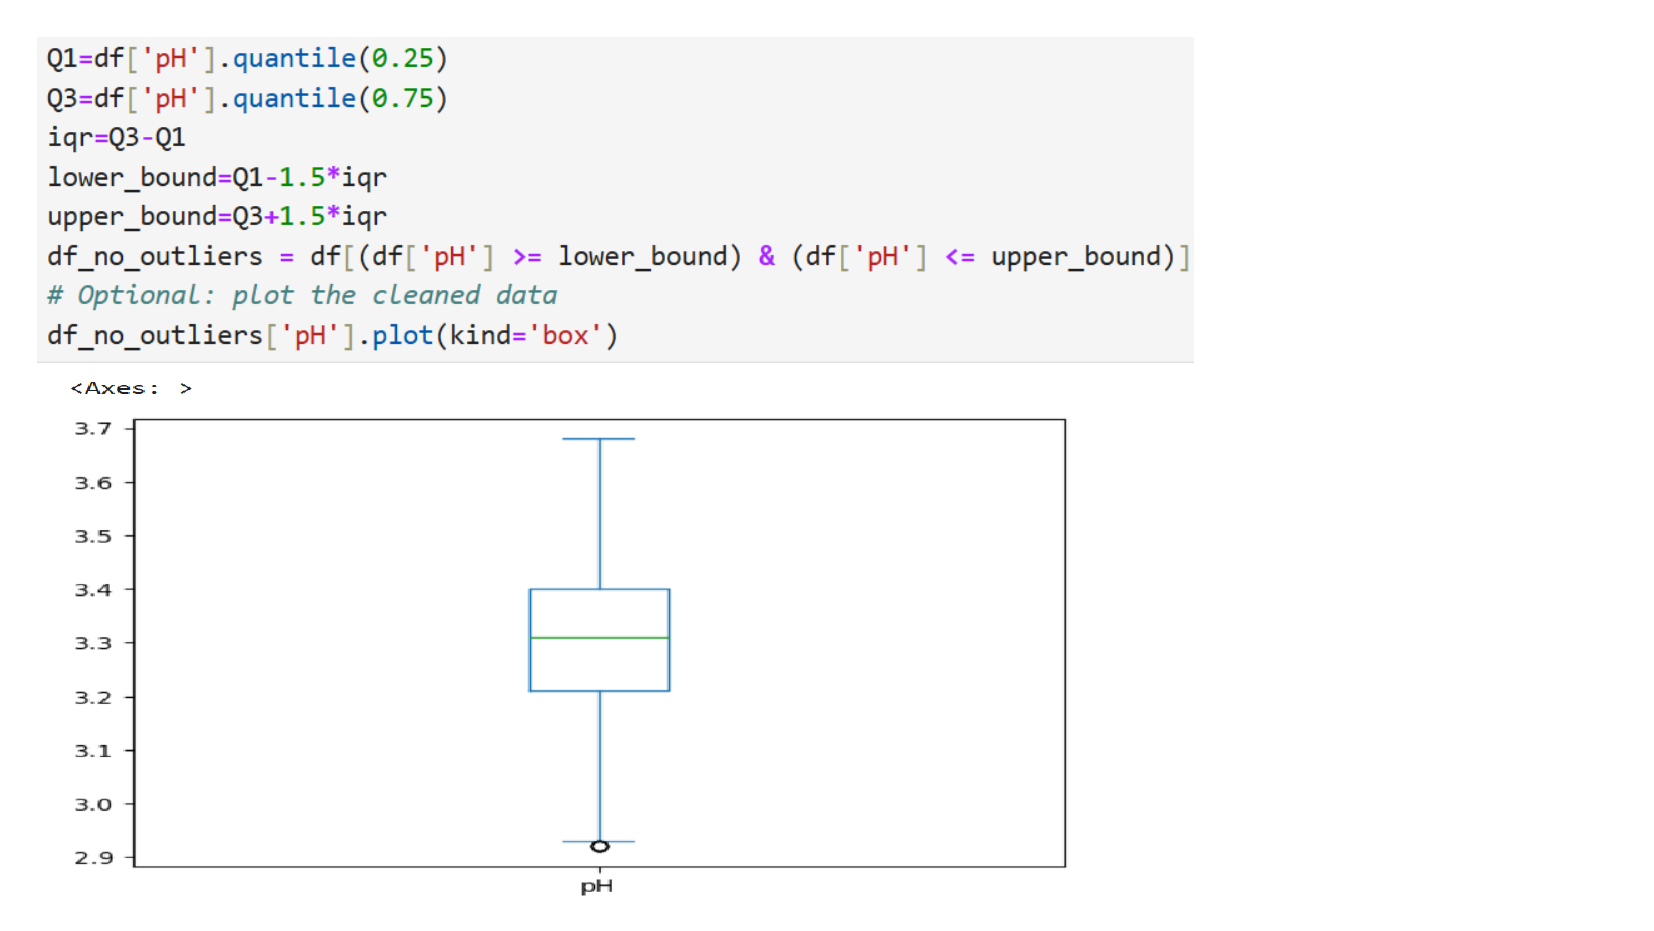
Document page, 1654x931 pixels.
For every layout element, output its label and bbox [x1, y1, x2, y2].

picture [37, 37, 1194, 363]
picture [60, 374, 1088, 901]
